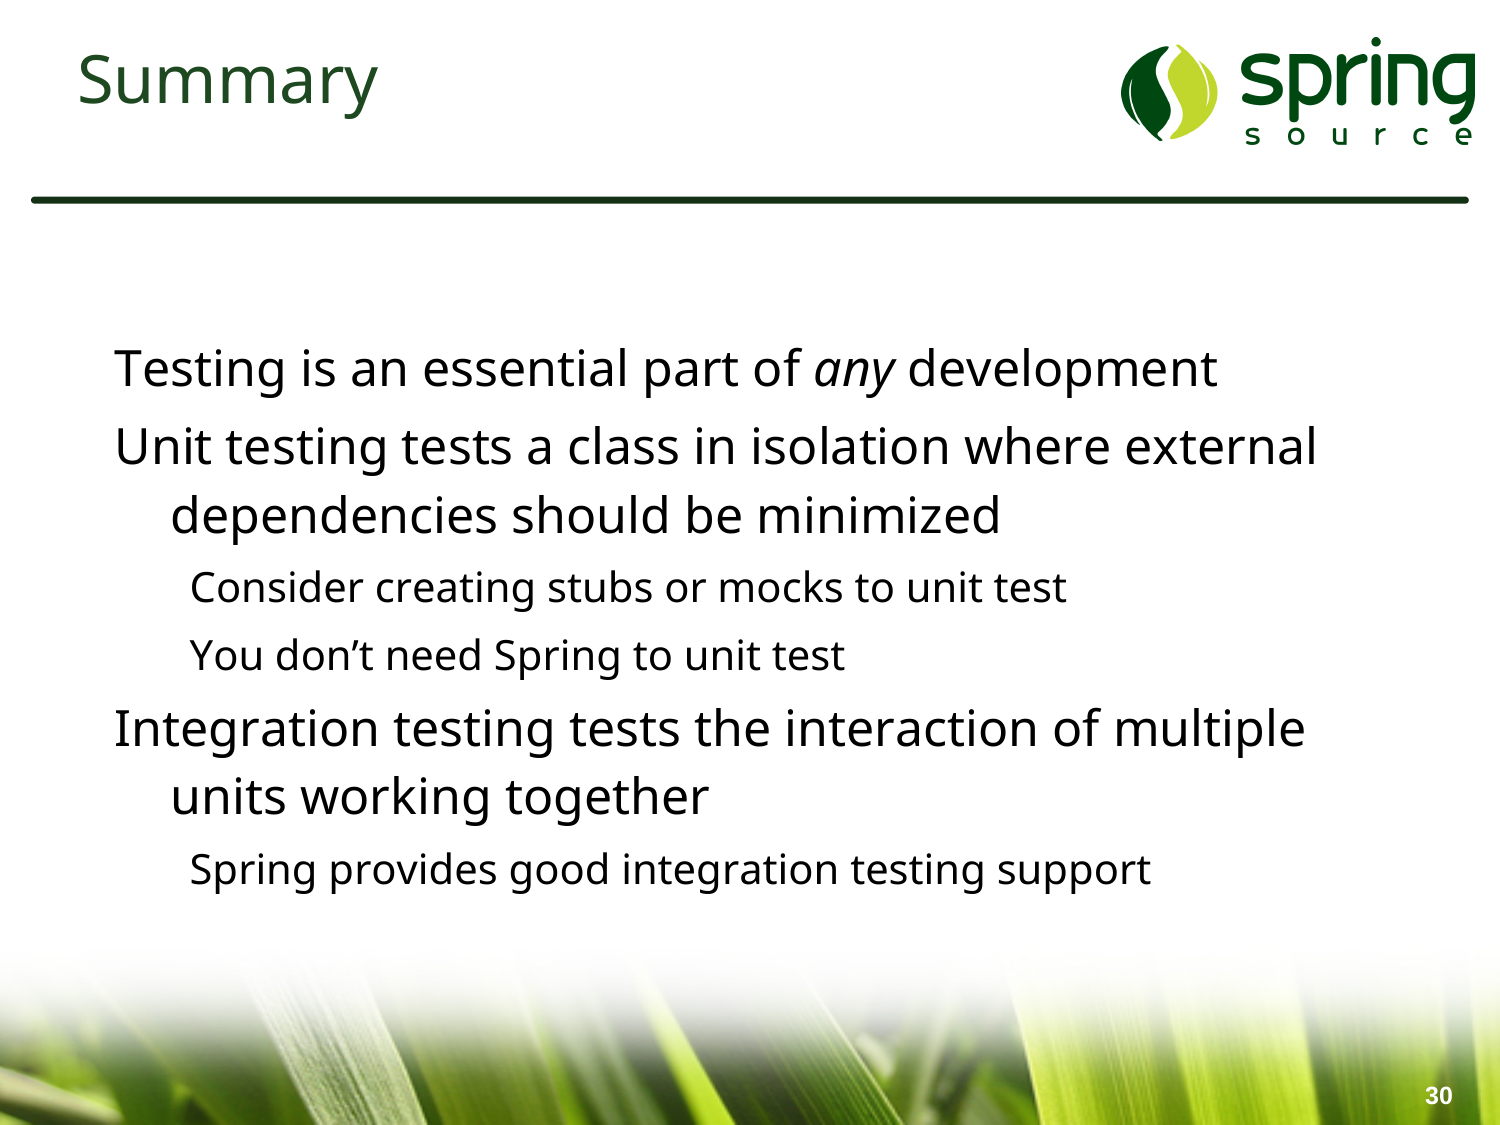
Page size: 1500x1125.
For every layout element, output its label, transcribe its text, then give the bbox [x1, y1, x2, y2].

list Testing is an essential part of any development Unit testing tests a class in isolation where external dependencies should be minimized Consider creating stubs or mocks to unit test You don’t need Spring to unit test Integration testing tests the interaction of multiple units working together Spring provides good integration testing support [99, 324, 1376, 1001]
picture [0, 944, 1500, 1125]
picture [1338, 37, 1475, 145]
title Summary [62, 24, 1338, 213]
